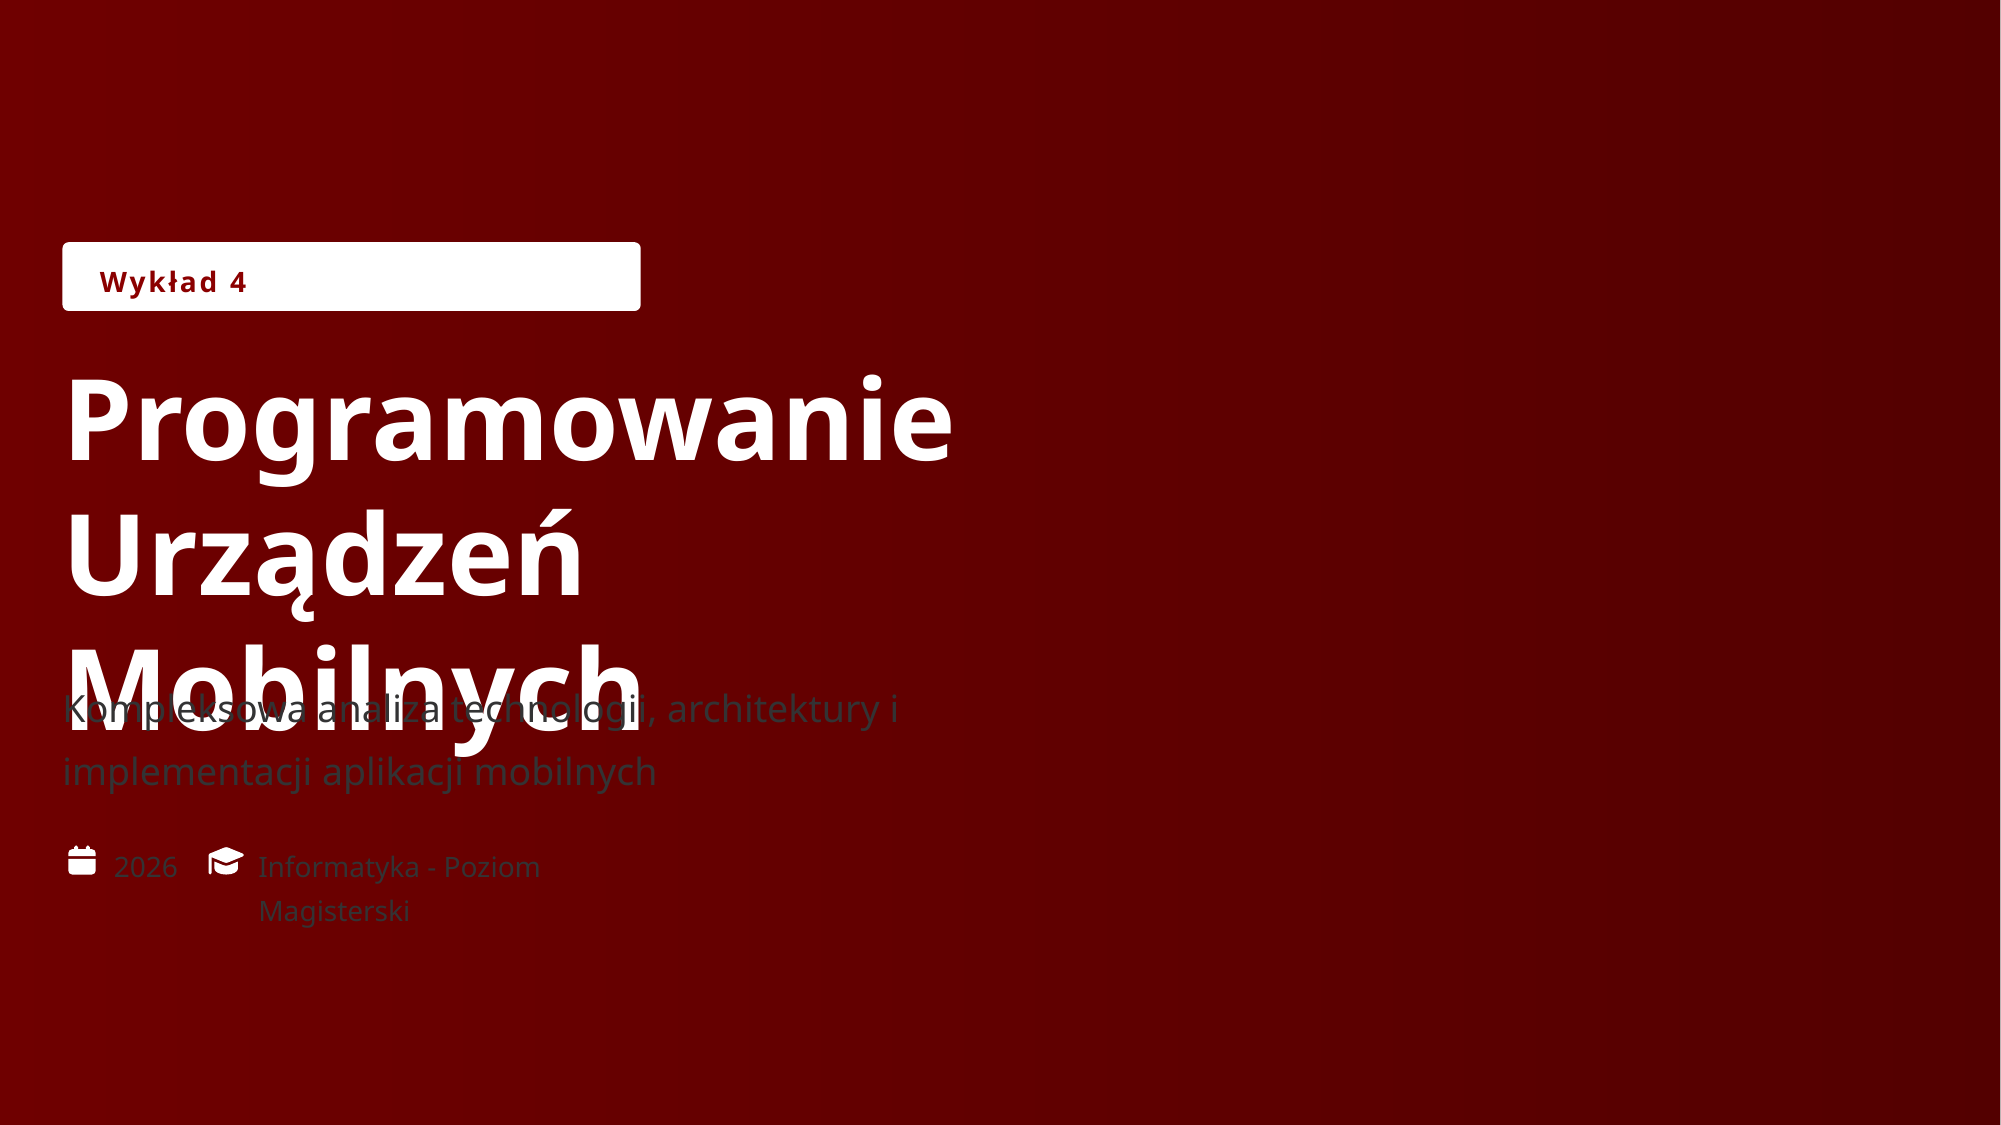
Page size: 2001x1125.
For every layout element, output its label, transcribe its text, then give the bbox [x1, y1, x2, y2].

text_box Wykład 4 [100, 255, 617, 298]
text_box Informatyka - Poziom Magisterski [258, 839, 677, 883]
text_box 2026 [114, 839, 183, 883]
text_box [0, 0, 2000, 1125]
text_box Kompleksowa analiza technologii, architektury i implementacji aplikacji mobilnych [62, 667, 1131, 789]
text_box Programowanie Urządzeń Mobilnych [62, 348, 1167, 630]
